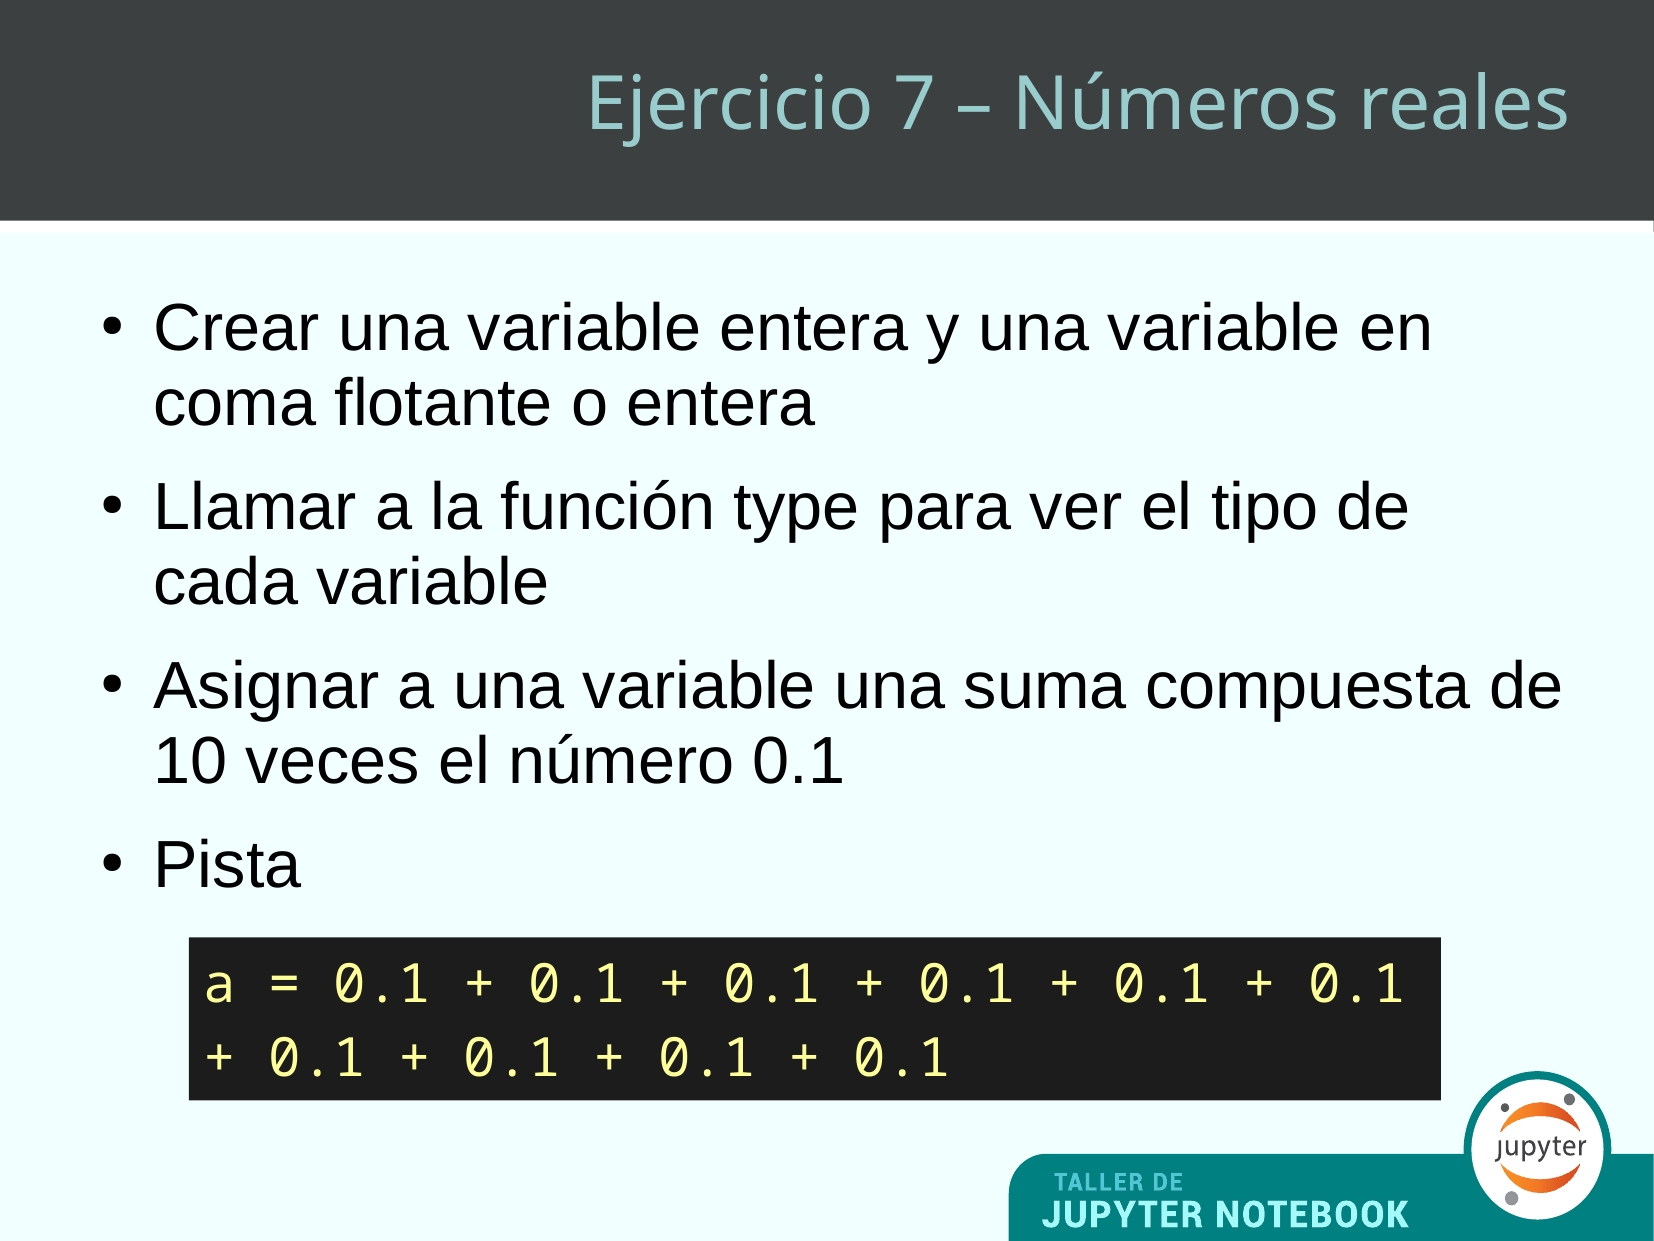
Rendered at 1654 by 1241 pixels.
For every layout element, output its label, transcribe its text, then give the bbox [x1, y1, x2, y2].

text_box a = 0.1 + 0.1 + 0.1 + 0.1 + 0.1 + 0.1 + 0.1 + 0.1 + 0.1 + 0.1 [188, 937, 1441, 1080]
list Crear una variable entera y una variable en coma flotante o entera Llamar a la función type para ver el tipo de cada variable Asignar a una variable una suma compuesta de 10 veces el número 0.1 Pista [82, 290, 1571, 1010]
title Ejercicio 7 – Números reales [82, 49, 1571, 257]
